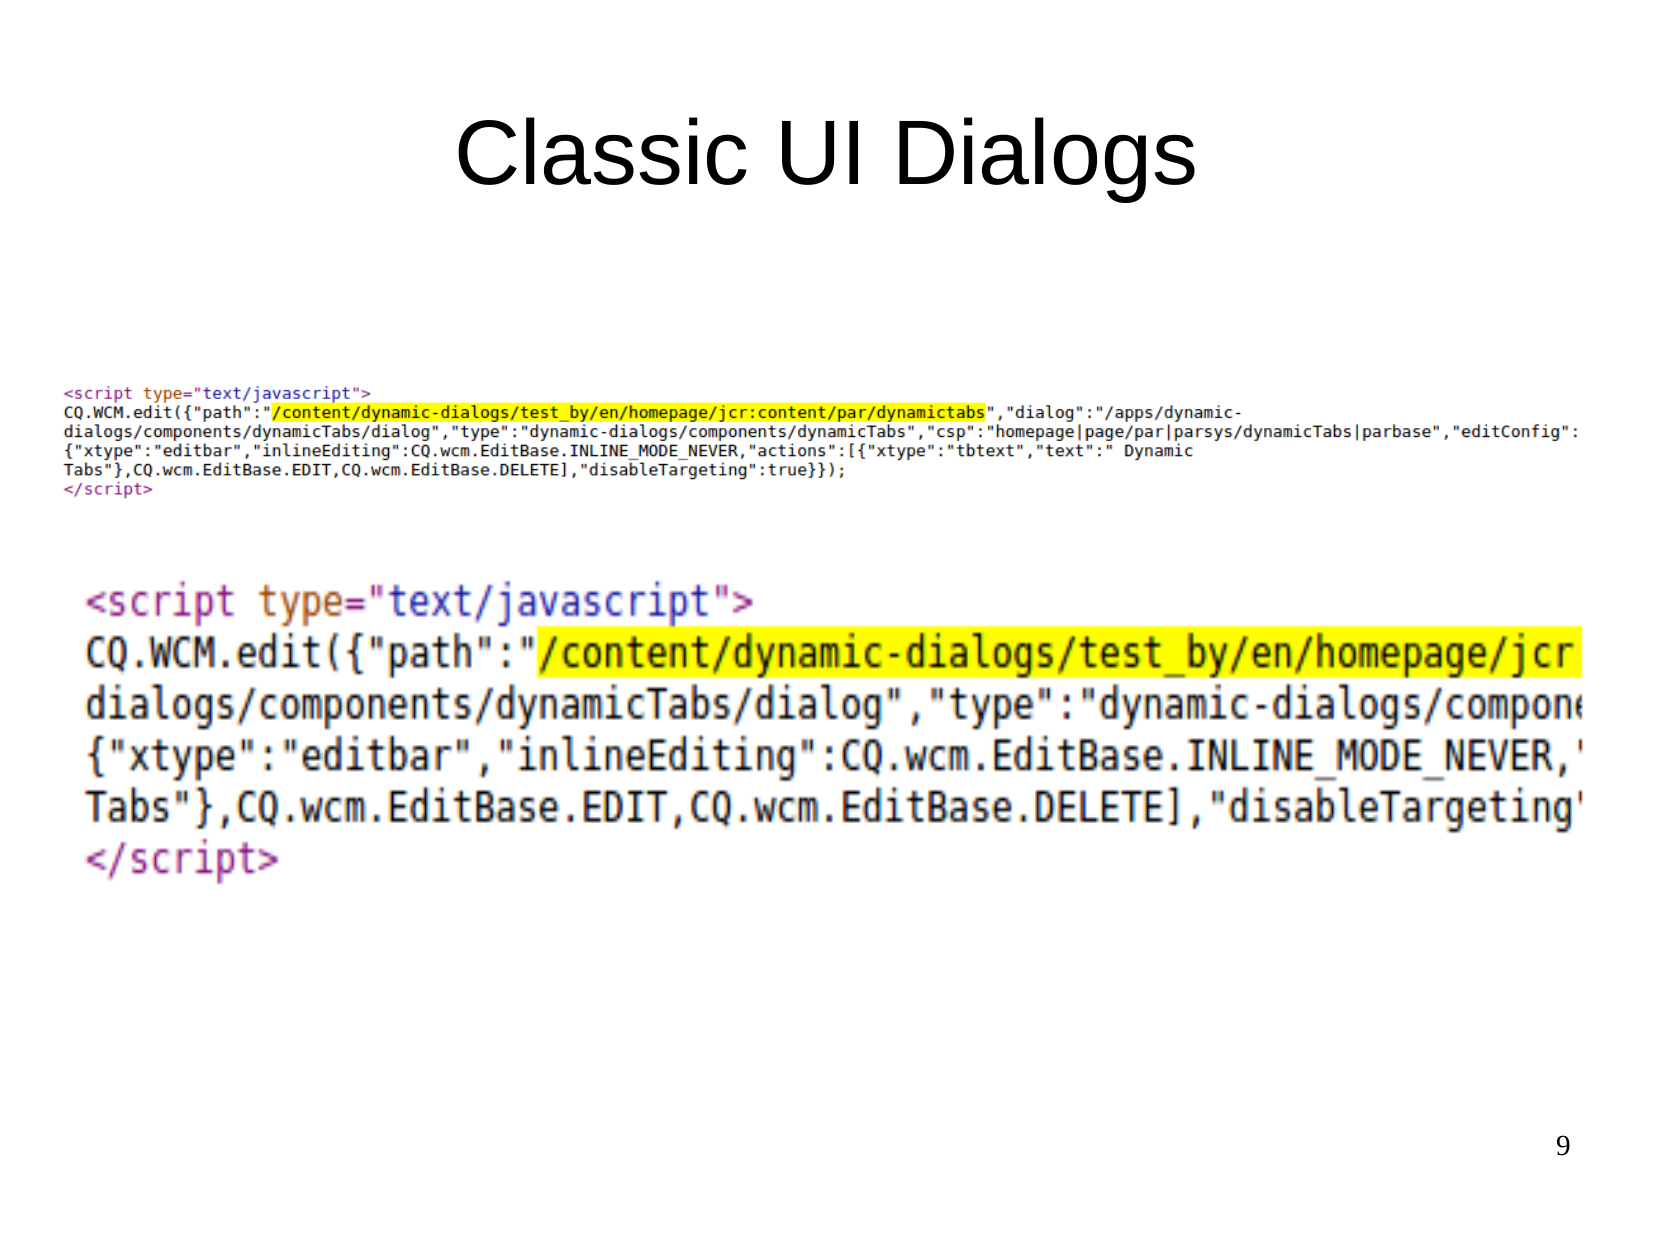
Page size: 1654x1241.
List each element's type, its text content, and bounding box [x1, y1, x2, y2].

picture [60, 385, 1591, 502]
picture [75, 569, 1591, 895]
title Classic UI Dialogs [82, 49, 1571, 257]
